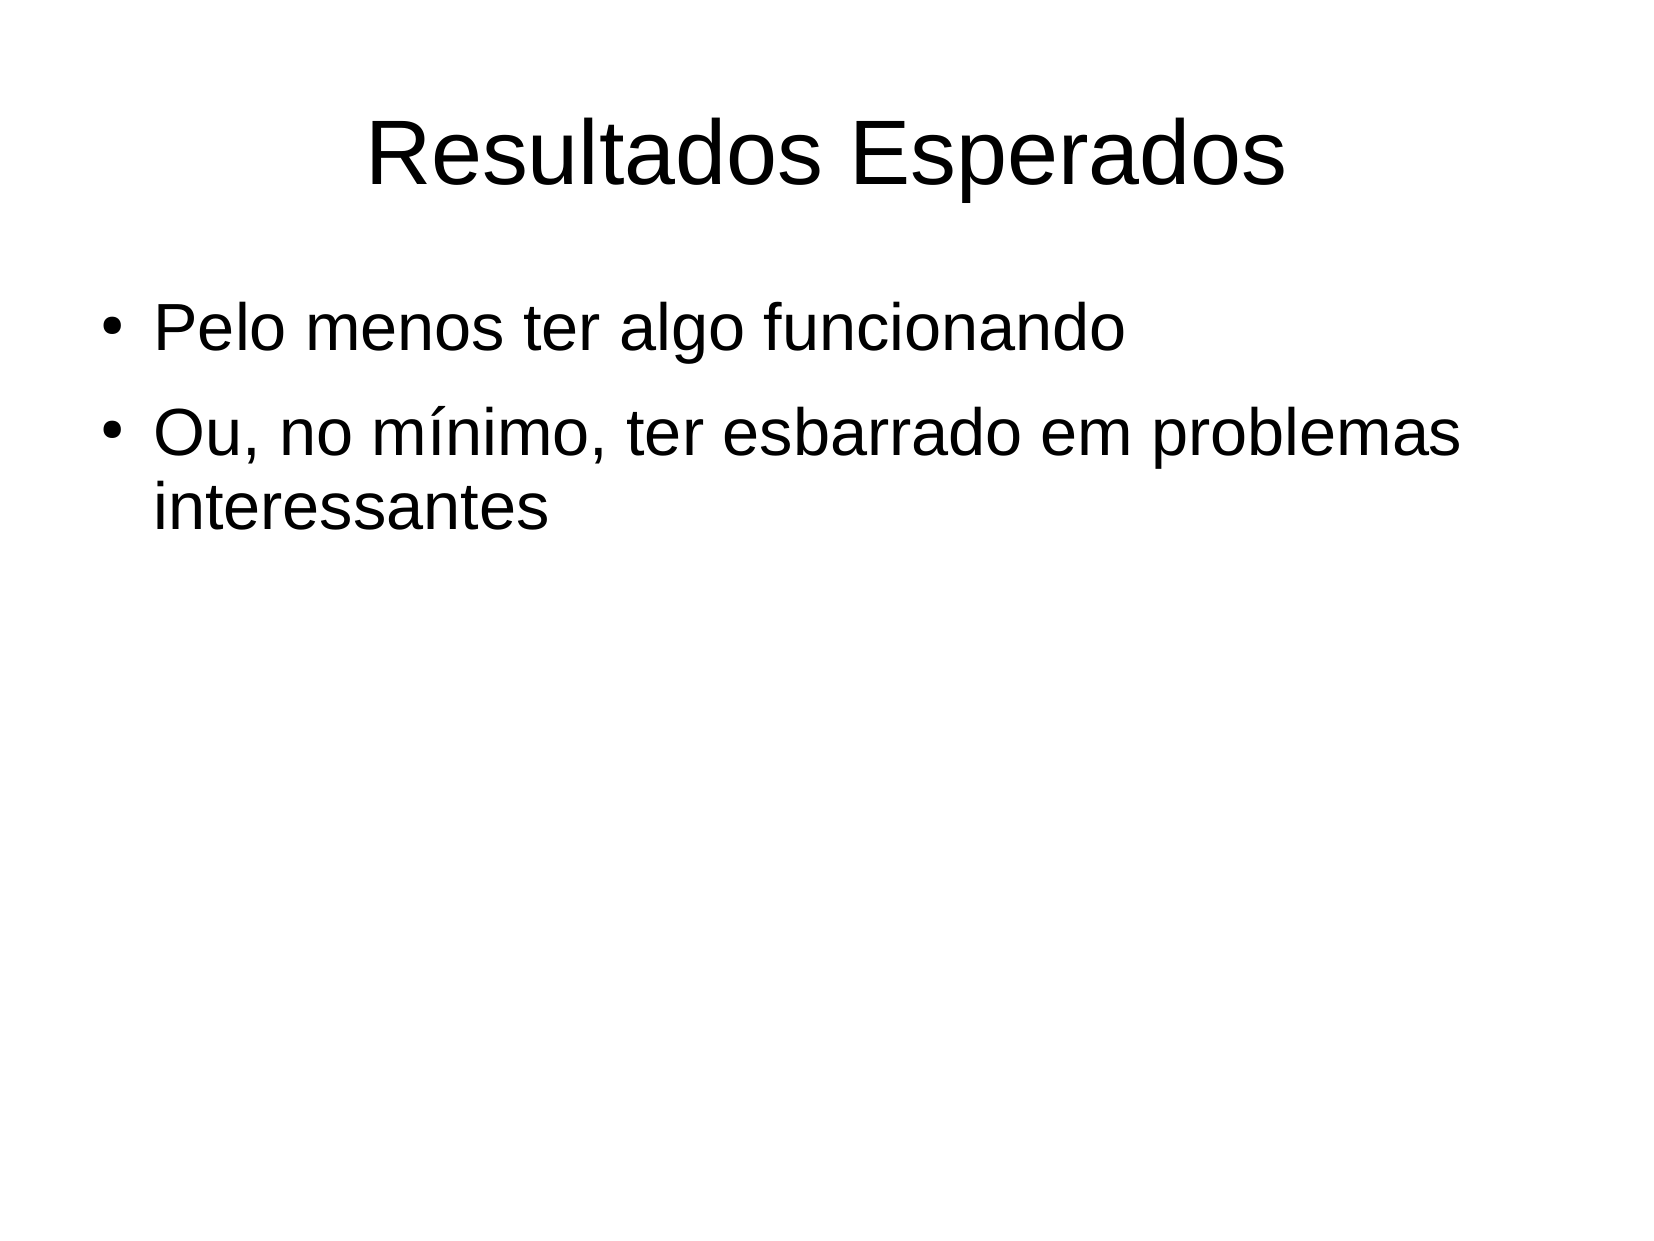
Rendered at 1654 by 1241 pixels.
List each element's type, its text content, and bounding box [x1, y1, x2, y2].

list Pelo menos ter algo funcionando Ou, no mínimo, ter esbarrado em problemas interessantes [82, 290, 1571, 1010]
title Resultados Esperados [82, 49, 1571, 257]
